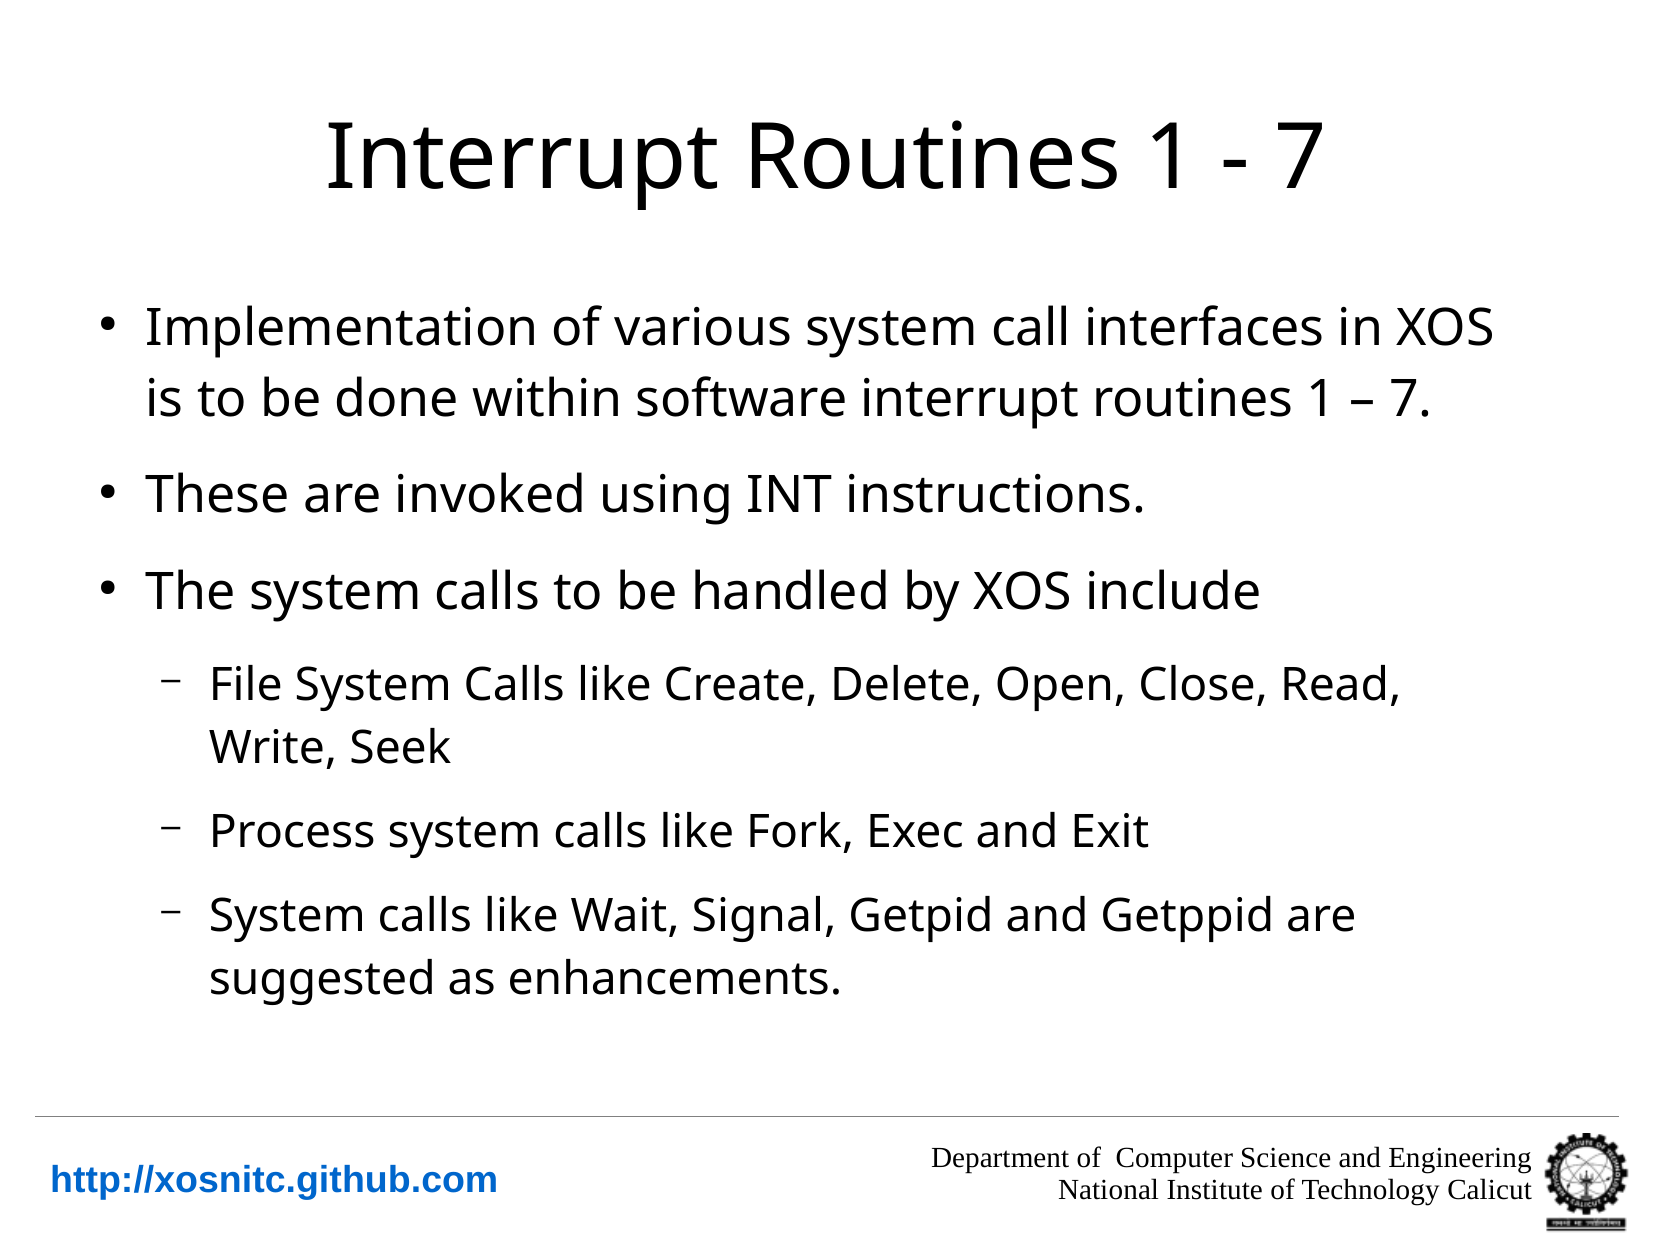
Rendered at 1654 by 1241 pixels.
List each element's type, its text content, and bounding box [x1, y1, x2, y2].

list Implementation of various system call interfaces in XOS is to be done within software interrupt routines 1 – 7. These are invoked using INT instructions. The system calls to be handled by XOS include File System Calls like Create, Delete, Open, Close, Read, Write, Seek Process system calls like Fork, Exec and Exit System calls like Wait, Signal, Getpid and Getppid are suggested as enhancements. [82, 290, 1538, 1010]
title Interrupt Routines 1 - 7 [82, 49, 1571, 257]
picture [1542, 1133, 1630, 1234]
